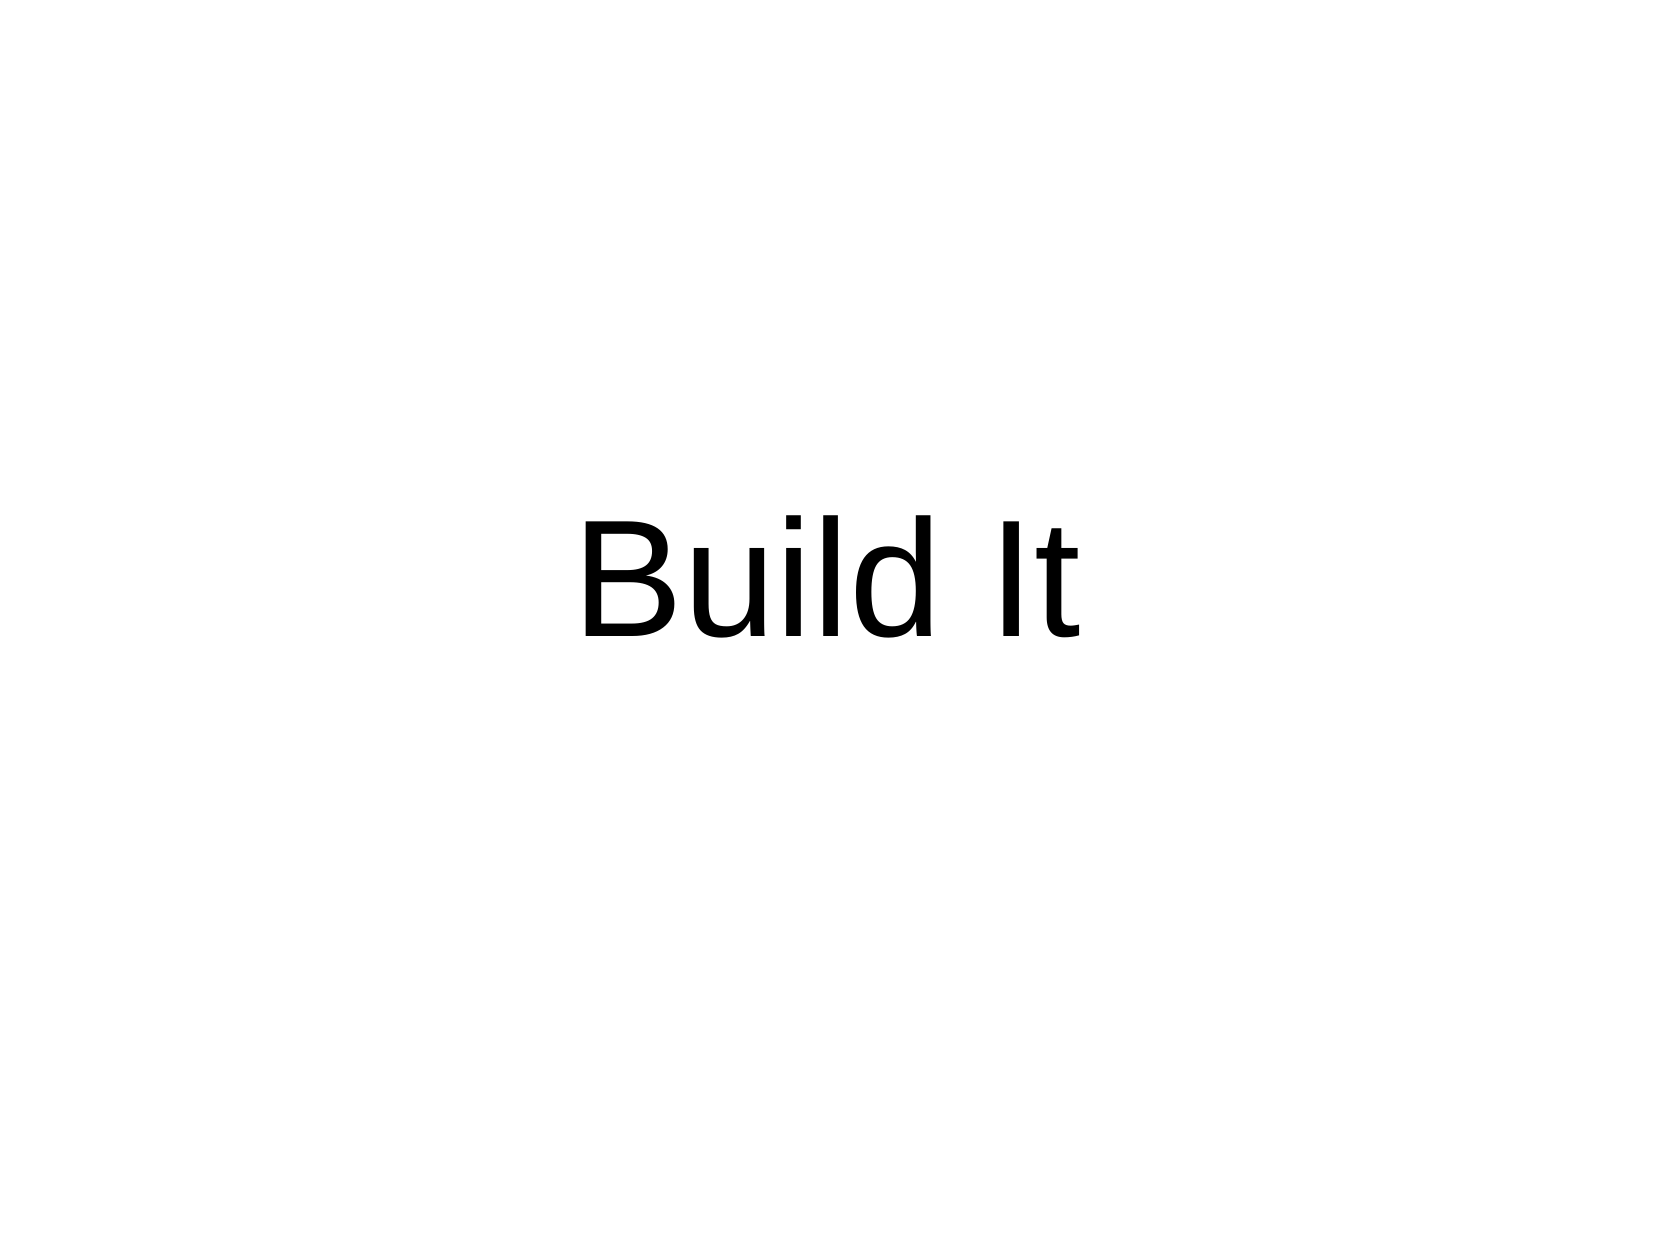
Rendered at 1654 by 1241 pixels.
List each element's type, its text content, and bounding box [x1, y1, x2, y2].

subtitle Build It [82, 56, 1571, 1102]
